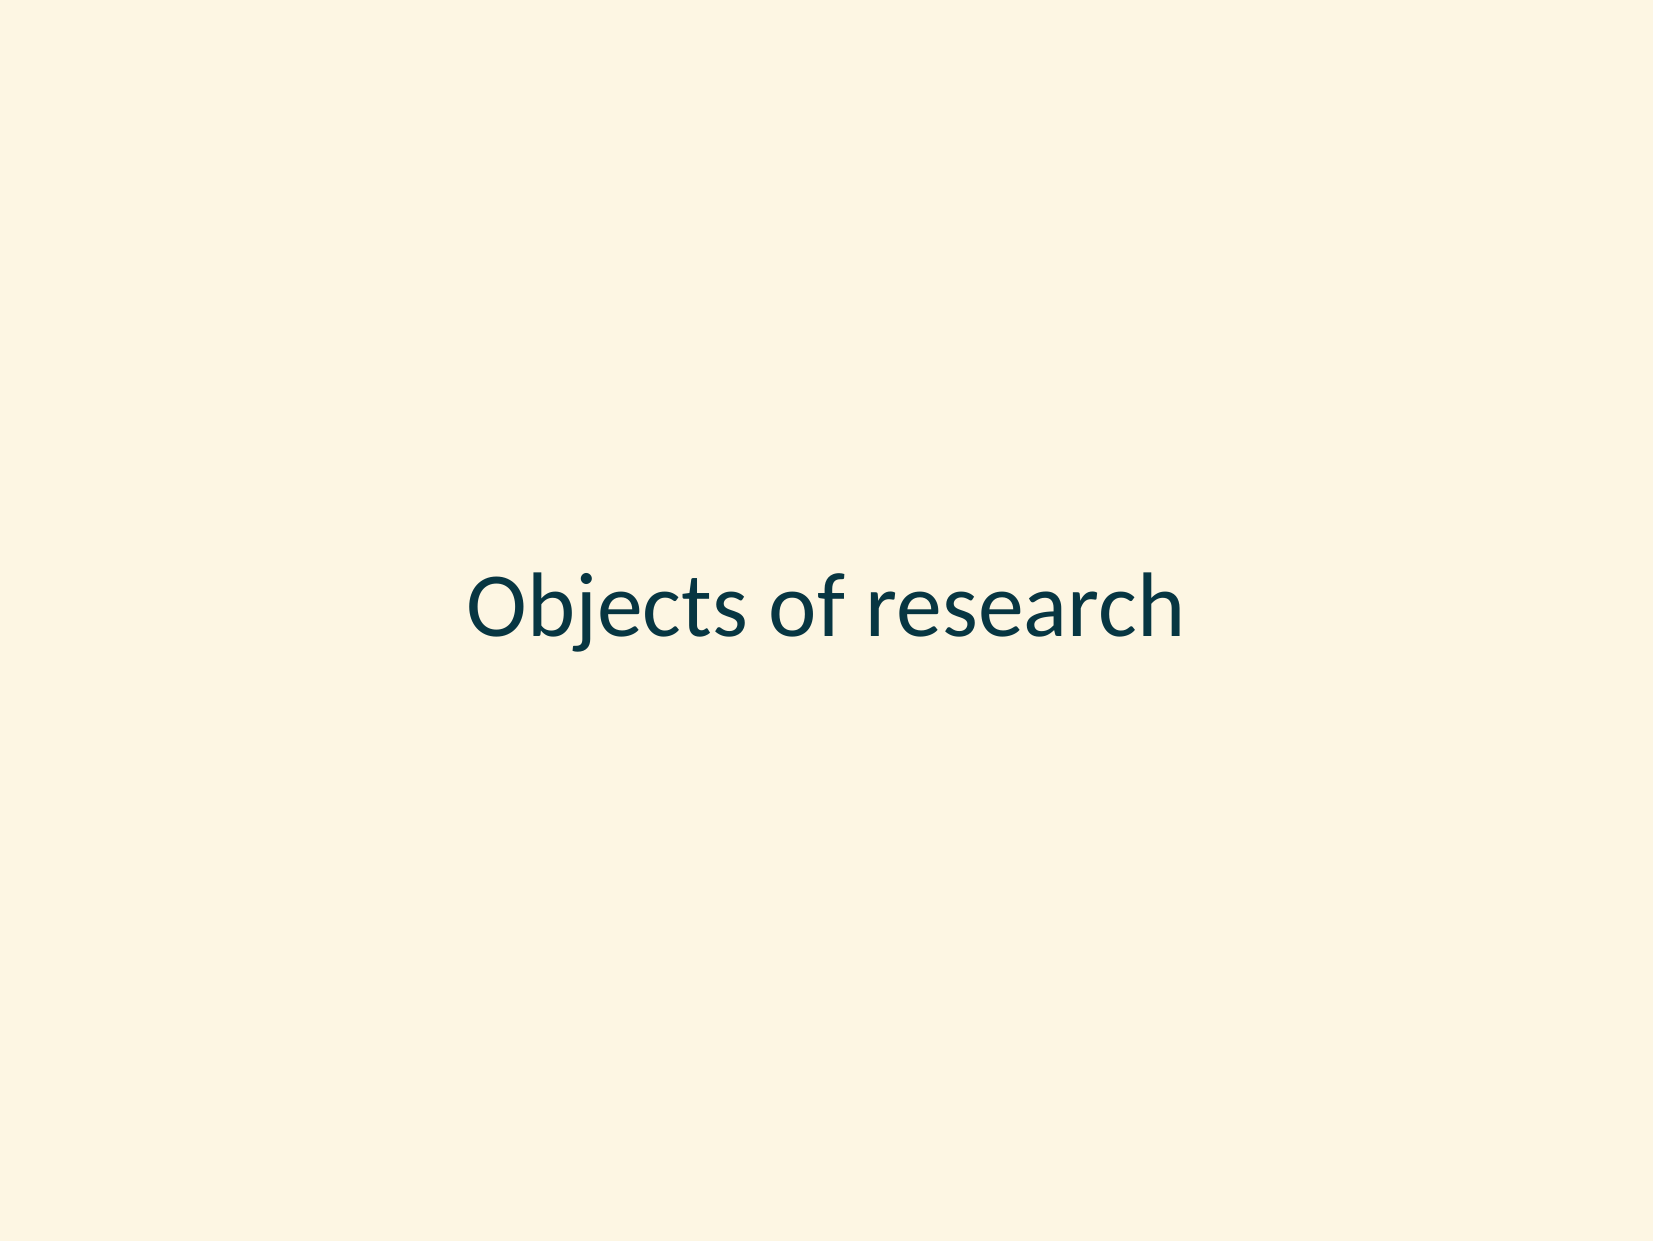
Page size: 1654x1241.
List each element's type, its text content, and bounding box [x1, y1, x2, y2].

title Objects of research [82, 510, 1571, 718]
